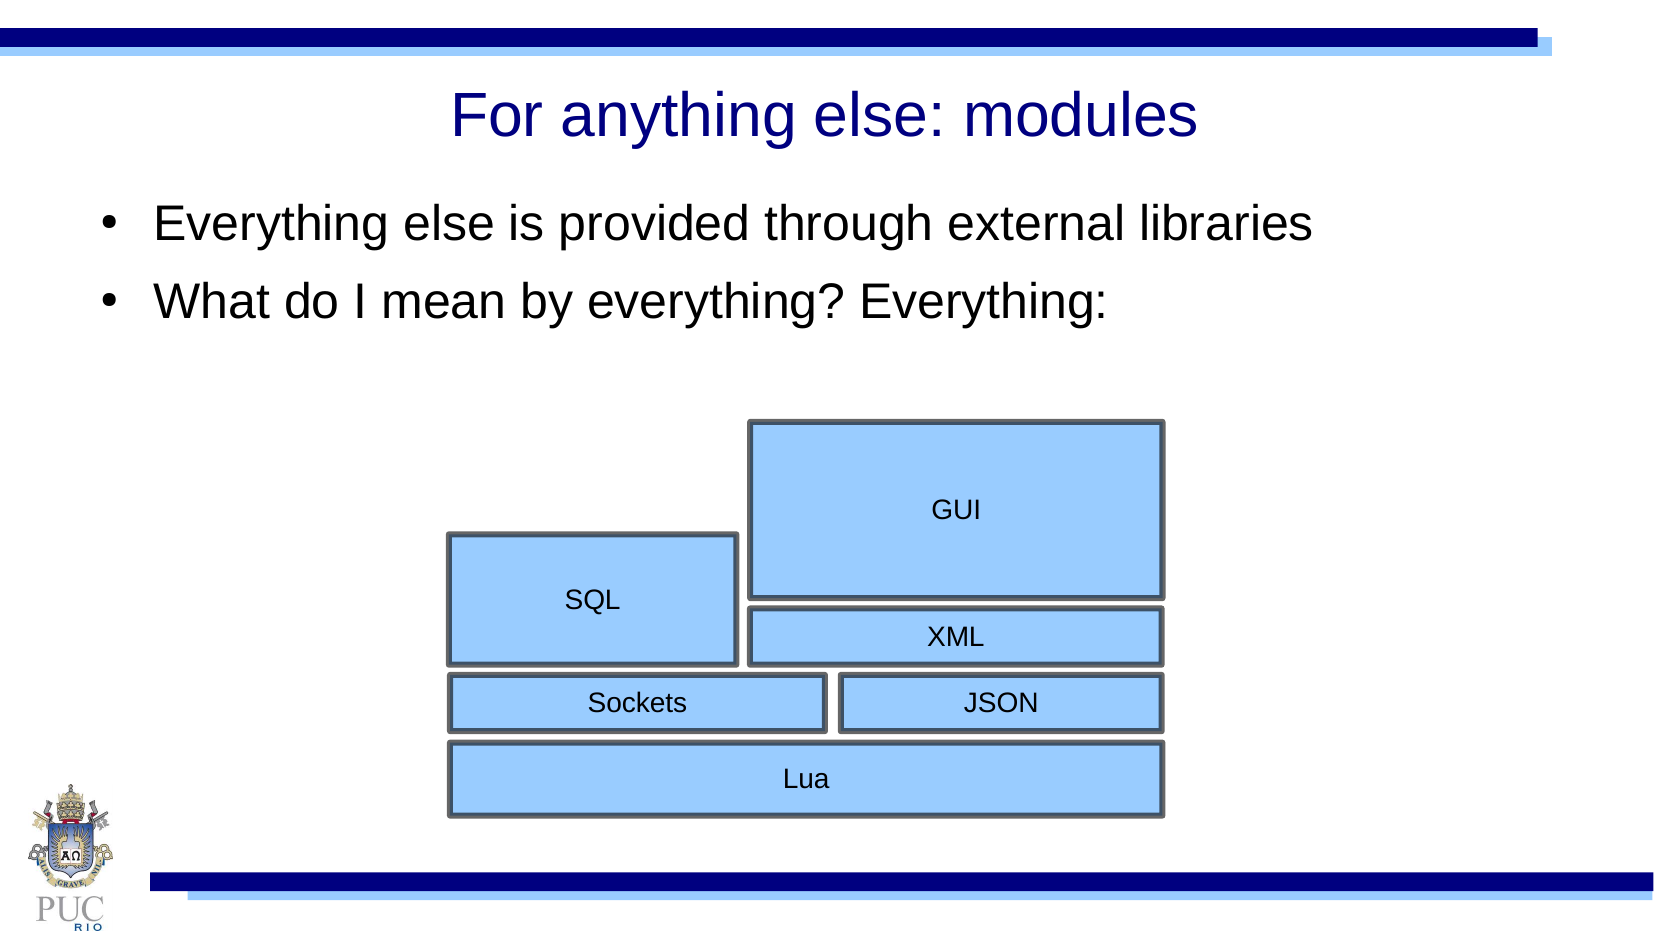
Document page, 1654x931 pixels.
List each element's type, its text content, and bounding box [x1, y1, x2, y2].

text_box SQL [448, 534, 737, 665]
list Everything else is provided through external libraries What do I mean by everything? Everything: [82, 195, 1571, 735]
title For anything else: modules [37, 37, 1613, 193]
text_box Sockets [450, 674, 825, 732]
picture [28, 784, 113, 931]
text_box JSON [840, 674, 1162, 732]
text_box GUI [750, 421, 1163, 599]
text_box XML [749, 608, 1162, 665]
text_box Lua [449, 742, 1163, 816]
